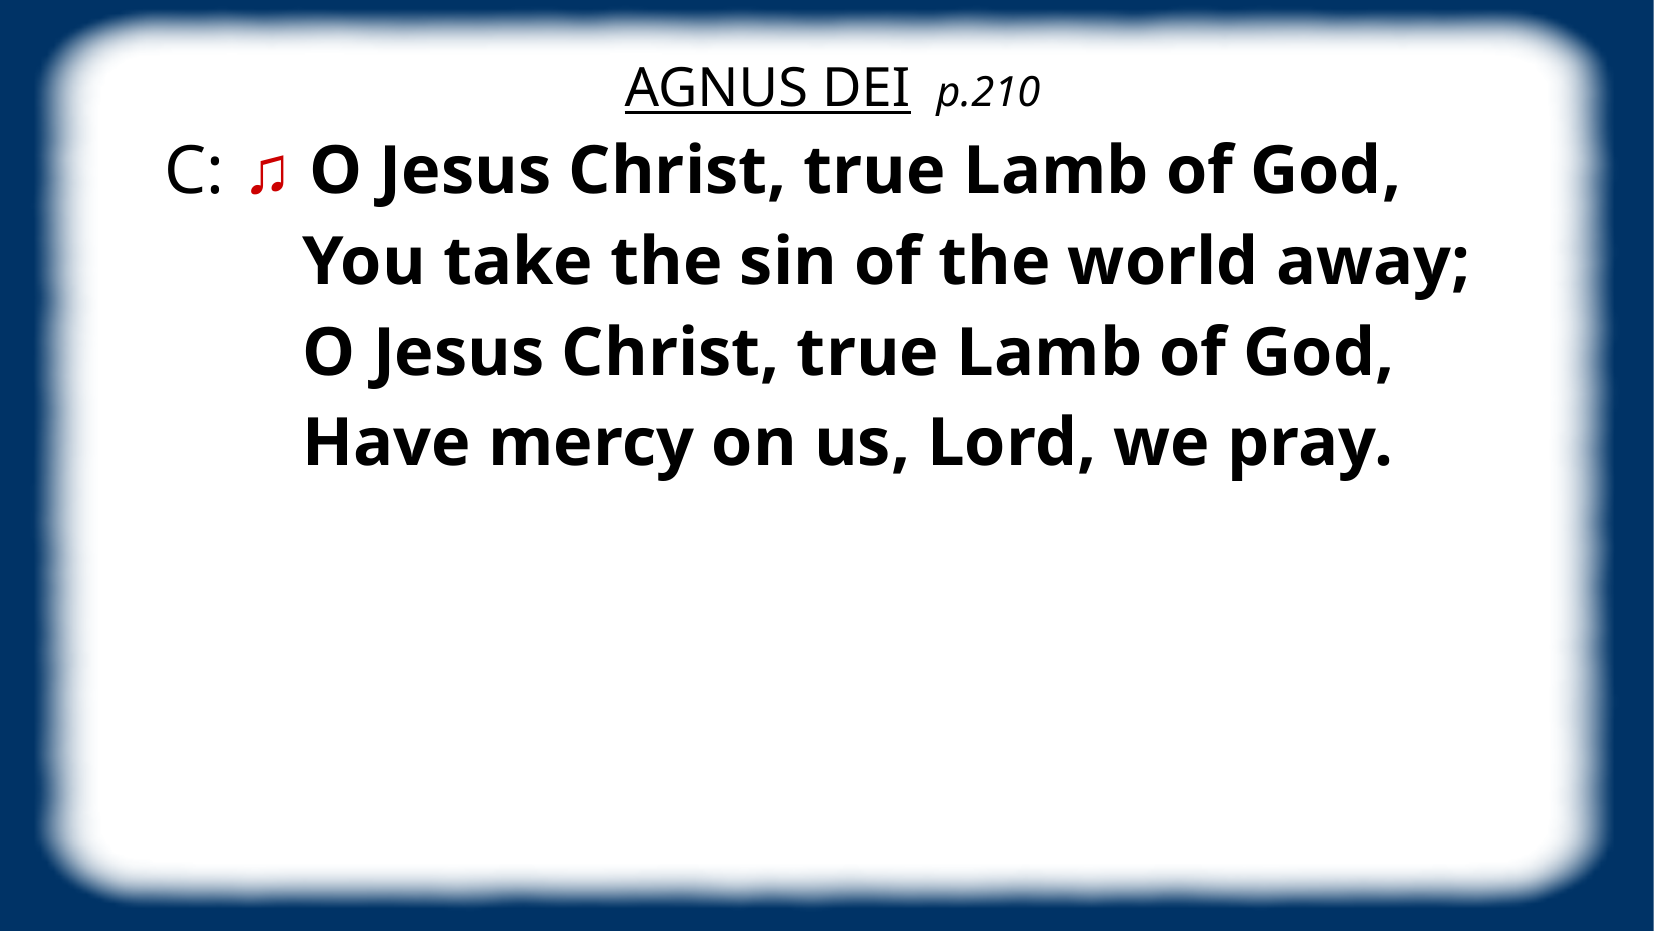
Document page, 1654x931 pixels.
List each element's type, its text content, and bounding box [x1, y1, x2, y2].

text_box AGNUS DEI p.210 C: ♫ O Jesus Christ, true Lamb of God, You take the sin of the world away; O Jesus Christ, true Lamb of God, Have mercy on us, Lord, we pray. [150, 40, 1516, 496]
picture [0, 0, 1654, 931]
